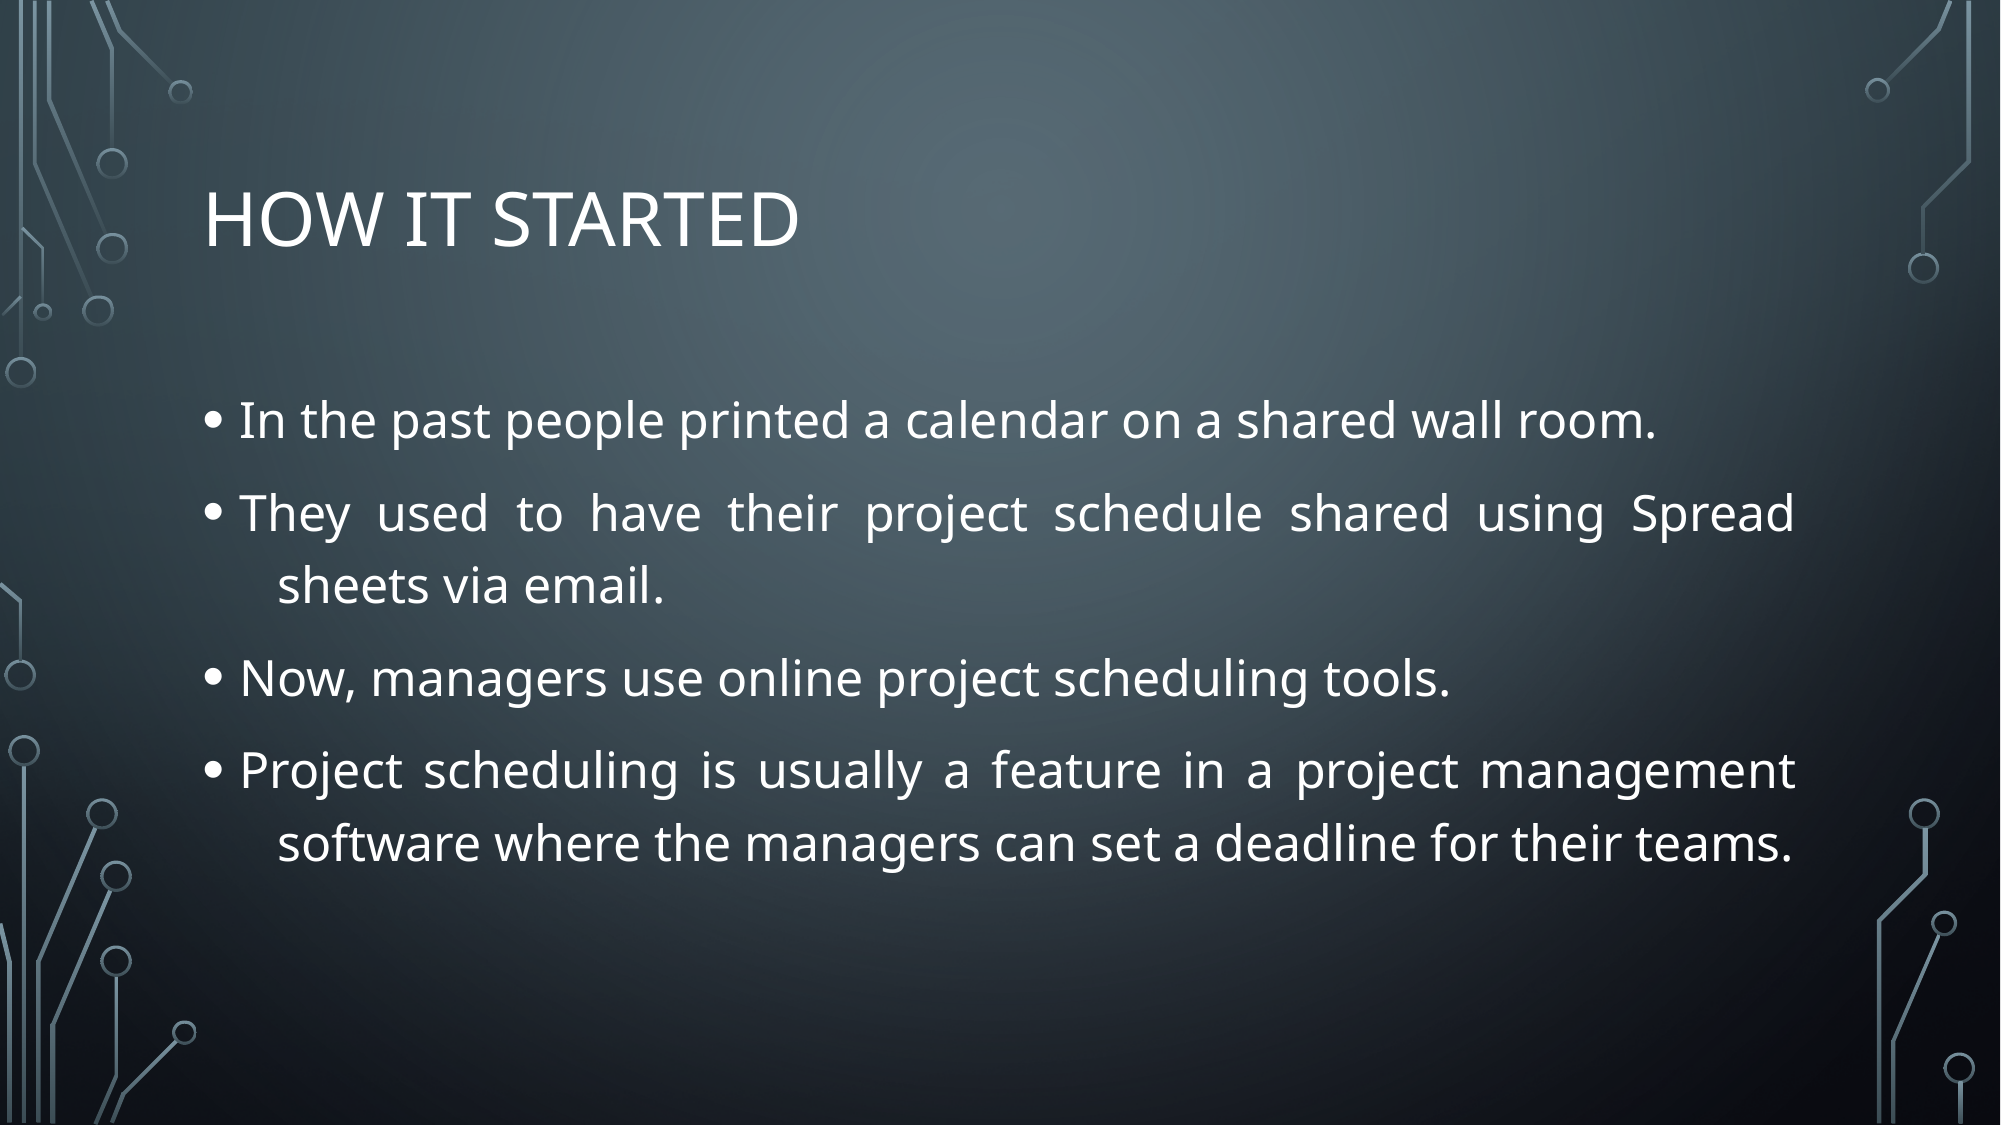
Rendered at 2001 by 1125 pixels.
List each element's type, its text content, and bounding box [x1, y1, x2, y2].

title how it started [187, 101, 1813, 344]
list In the past people printed a calendar on a shared wall room. They used to have their project schedule shared using Spread sheets via email. Now, managers use online project scheduling tools. Project scheduling is usually a feature in a project management software where the managers can set a deadline for their teams. [187, 369, 1813, 951]
